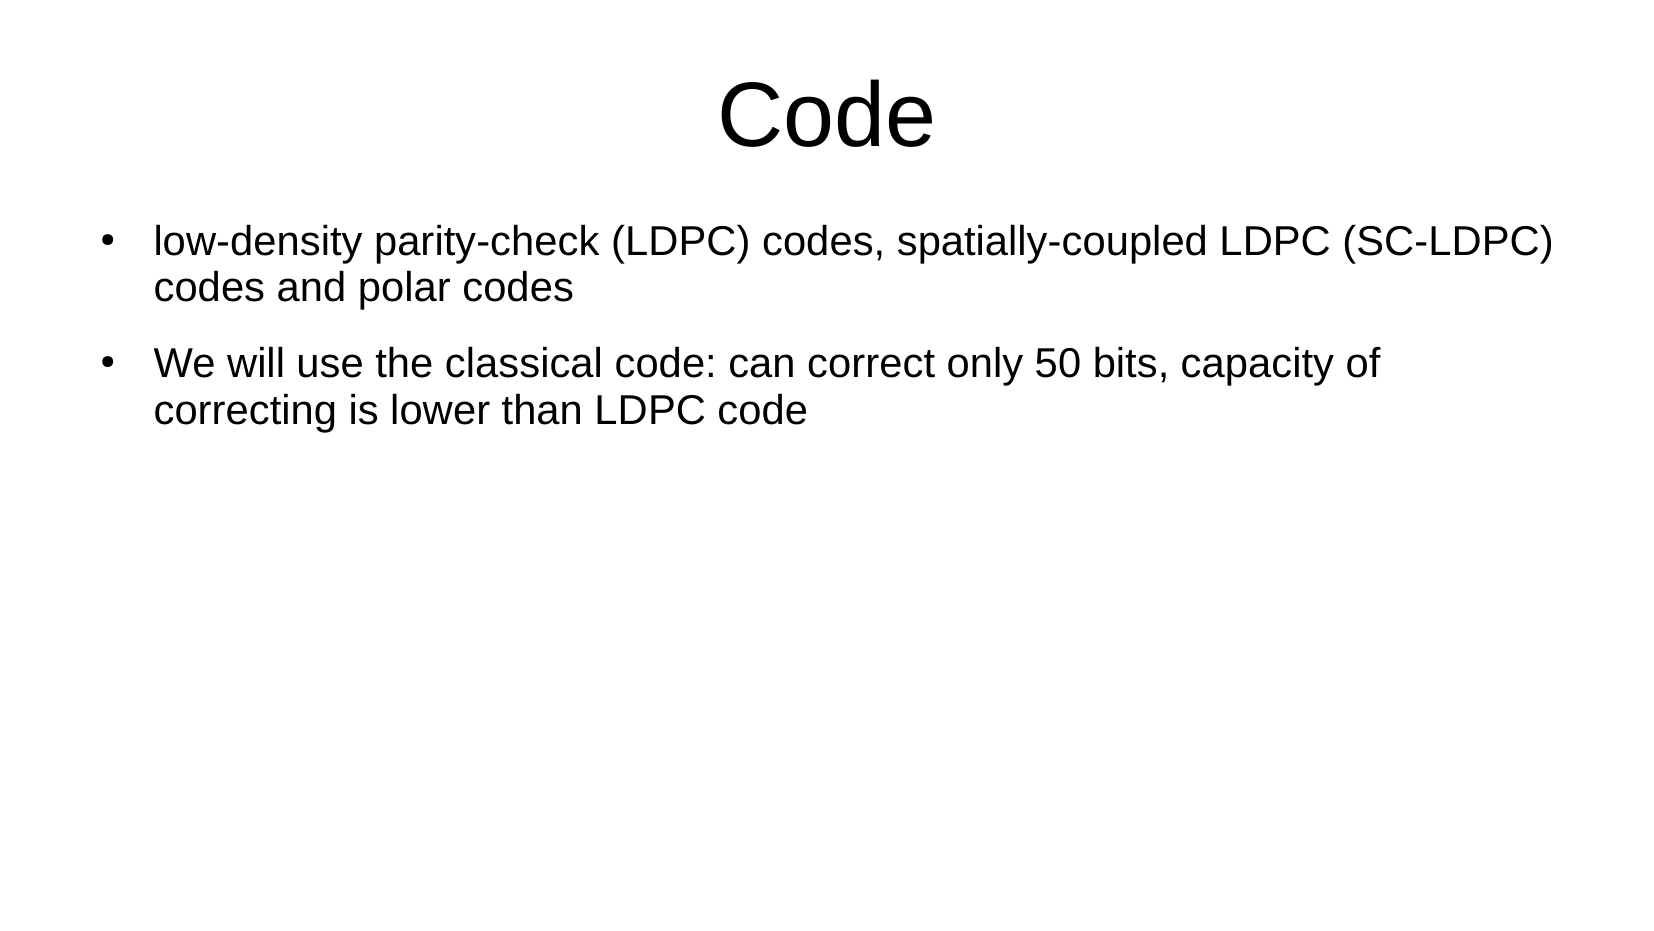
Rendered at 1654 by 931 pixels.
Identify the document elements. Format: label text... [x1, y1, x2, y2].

list low-density parity-check (LDPC) codes, spatially-coupled LDPC (SC-LDPC) codes and polar codes We will use the classical code: can correct only 50 bits, capacity of correcting is lower than LDPC code [82, 217, 1571, 758]
title Code [82, 37, 1571, 193]
